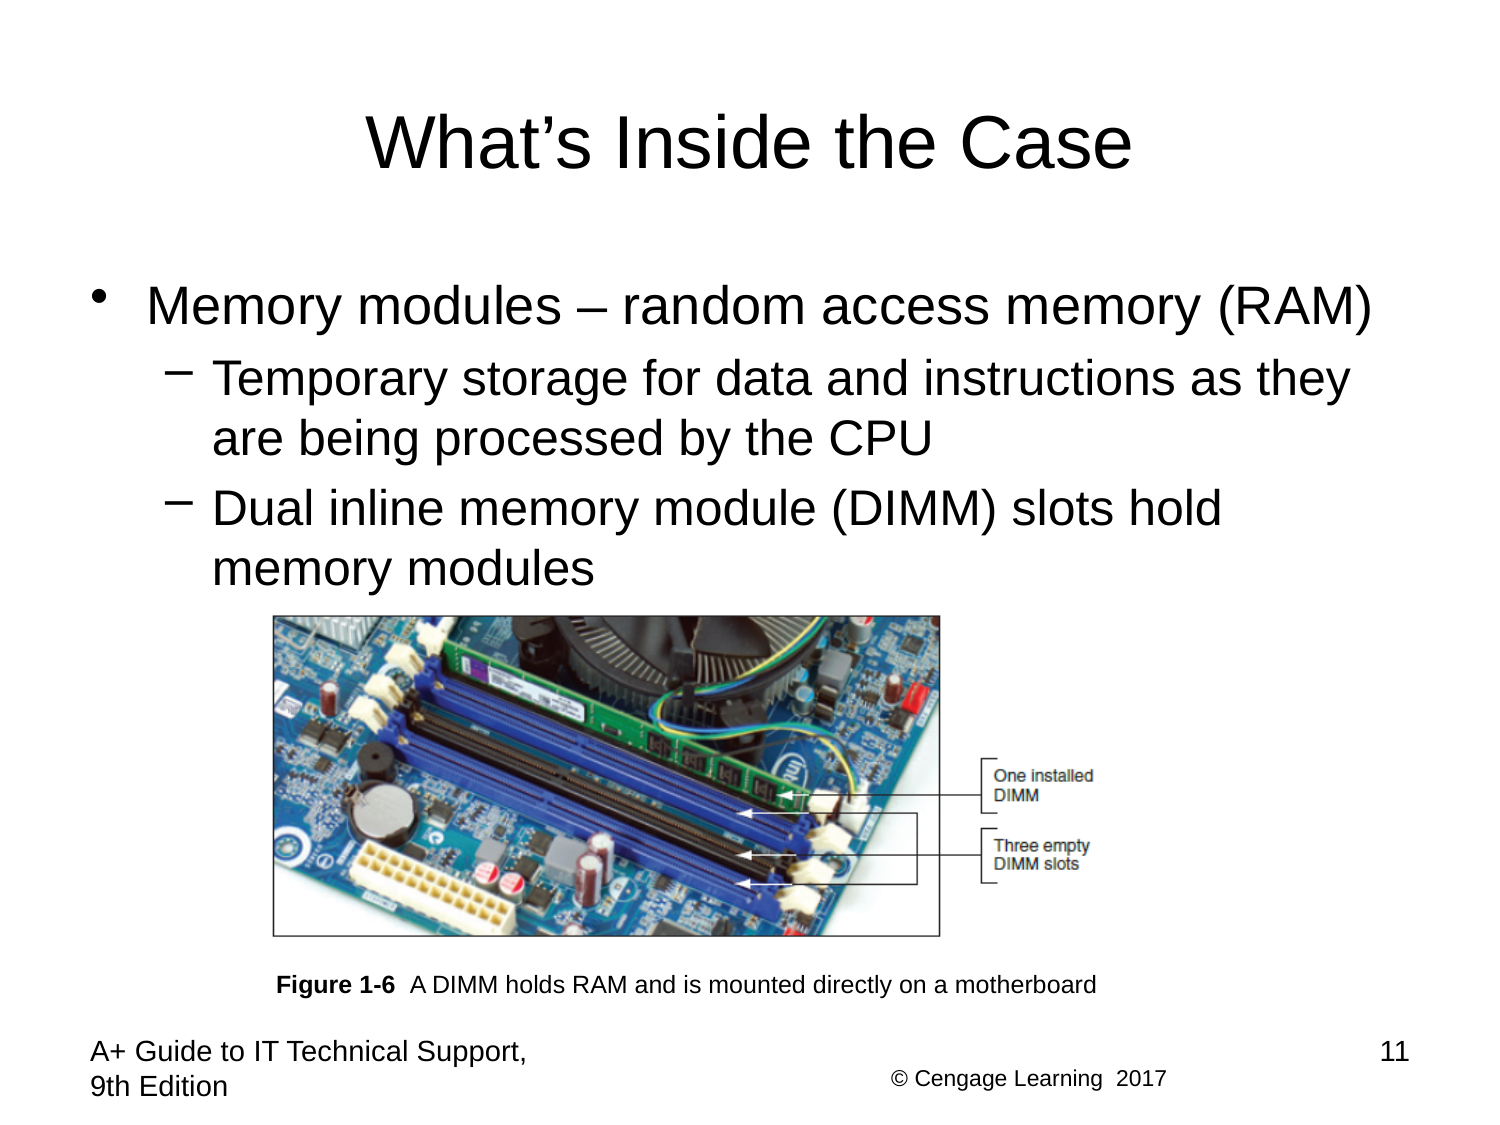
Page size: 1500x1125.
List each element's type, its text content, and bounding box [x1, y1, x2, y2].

footer A+ Guide to IT Technical Support, 9th Edition [75, 1024, 588, 1103]
list Memory modules – random access memory (RAM) Temporary storage for data and instructions as they are being processed by the CPU Dual inline memory module (DIMM) slots hold memory modules [75, 262, 1425, 1005]
title What’s Inside the Case [75, 45, 1425, 233]
slide_number <number> [1312, 1024, 1425, 1103]
text_box Figure 1-6 A DIMM holds RAM and is mounted directly on a motherboard [261, 961, 1113, 1007]
picture [266, 610, 1101, 944]
